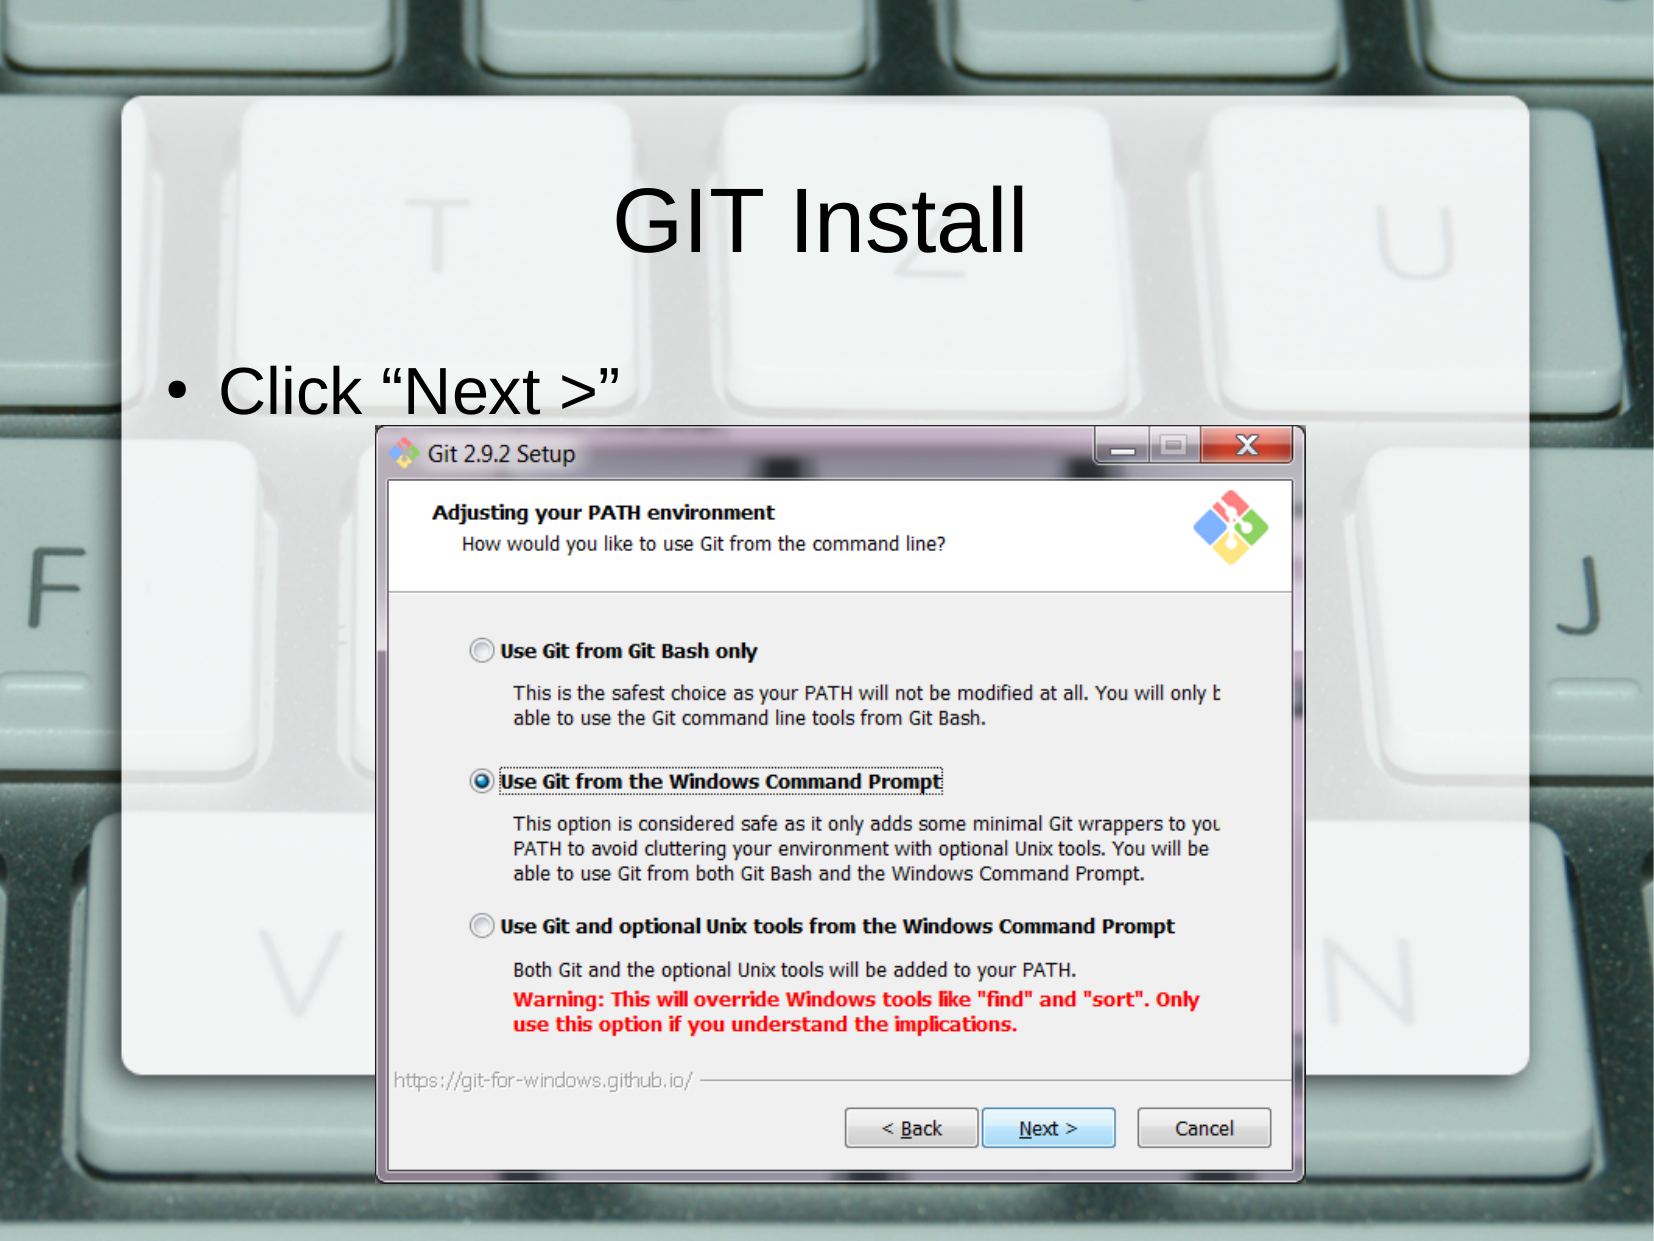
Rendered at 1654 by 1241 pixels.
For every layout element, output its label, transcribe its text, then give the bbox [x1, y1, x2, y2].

list Click “Next >” [147, 354, 1506, 1063]
title GIT Install [135, 117, 1506, 325]
picture [0, 0, 1654, 1241]
